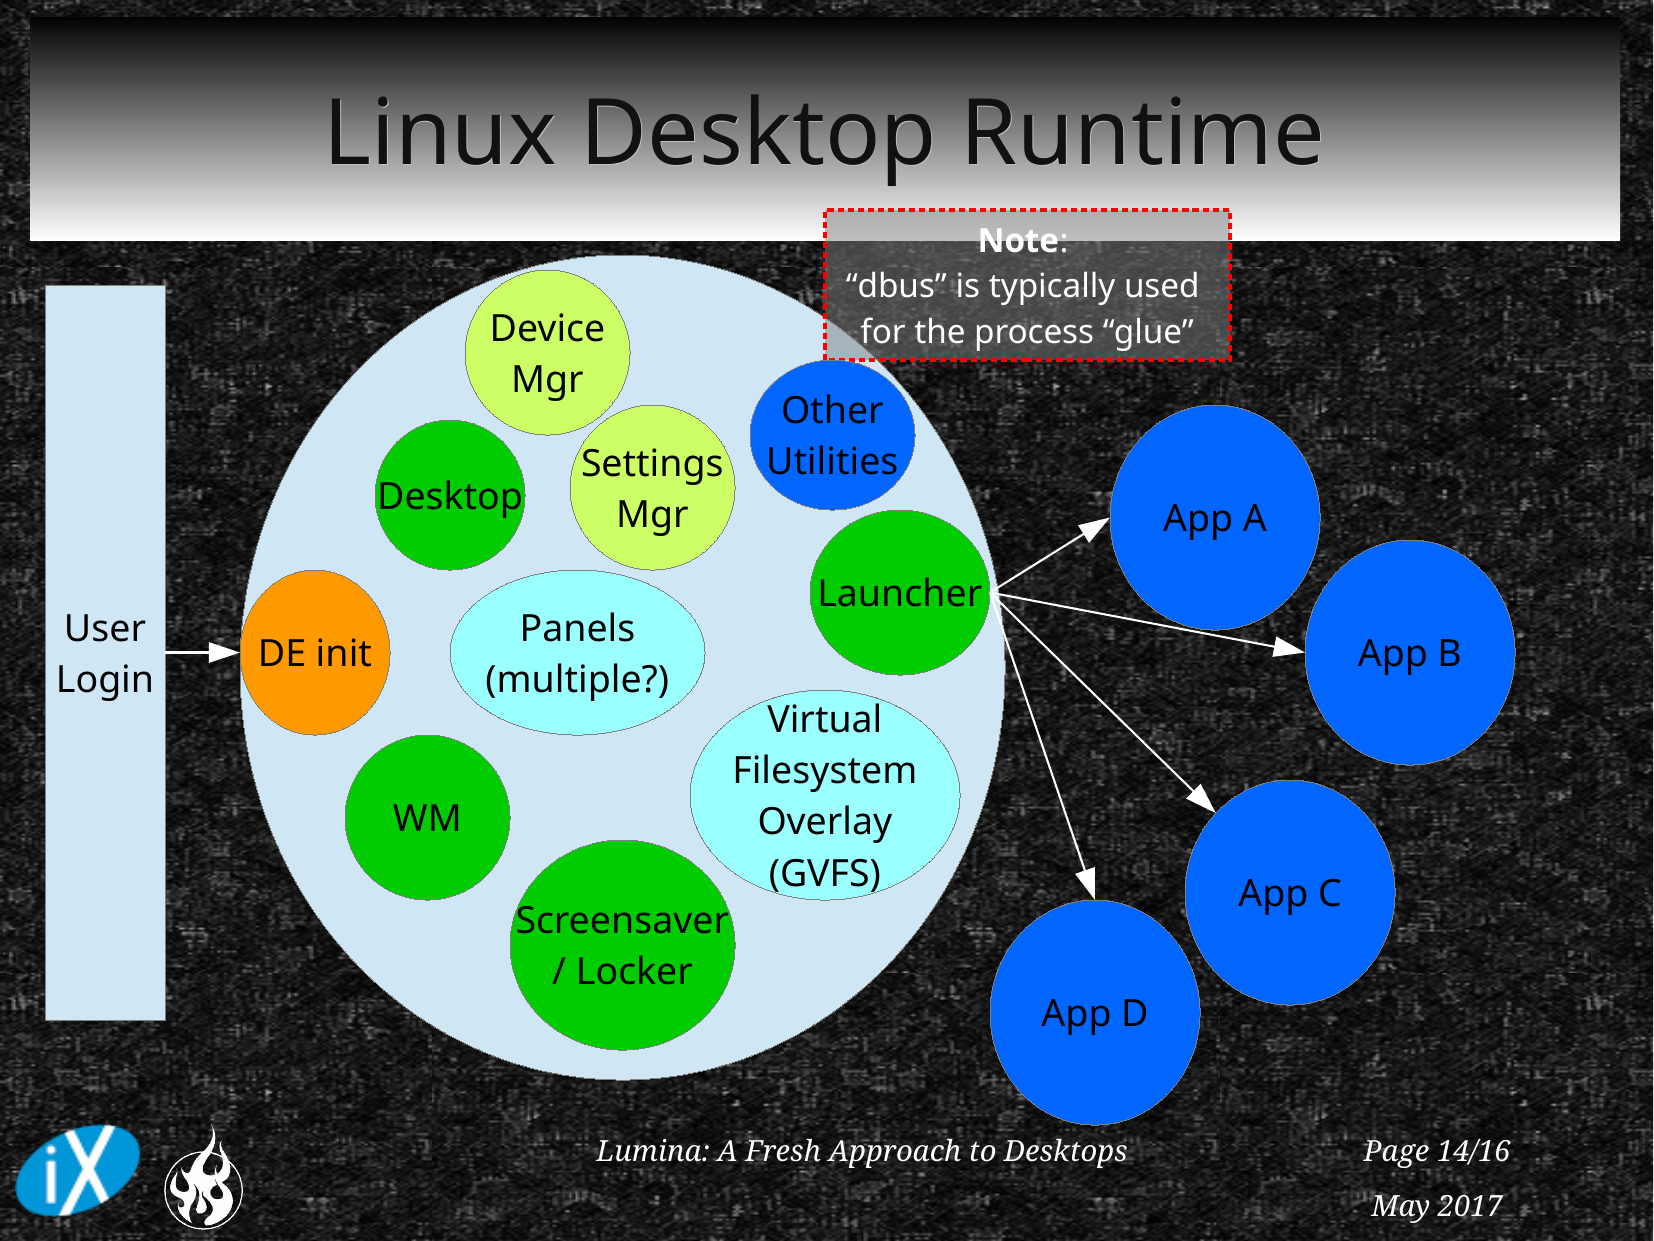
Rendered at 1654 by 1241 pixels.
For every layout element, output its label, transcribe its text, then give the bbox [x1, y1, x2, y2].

text_box App B [1305, 540, 1516, 766]
text_box Settings Mgr [570, 405, 736, 571]
title Linux Desktop Runtime [30, 17, 1621, 241]
text_box App D [990, 900, 1201, 1126]
text_box [994, 599, 1004, 627]
text_box App C [1185, 780, 1396, 1006]
text_box DE init [240, 570, 391, 736]
text_box [240, 255, 1006, 1081]
text_box Launcher [810, 510, 990, 676]
text_box App A [1110, 405, 1321, 631]
text_box Screensaver / Locker [510, 840, 736, 1051]
picture [0, 0, 1654, 1241]
text_box Other Utilities [750, 360, 916, 511]
text_box Desktop [375, 420, 526, 571]
text_box Panels (multiple?) [450, 570, 706, 736]
text_box Virtual Filesystem Overlay (GVFS) [690, 690, 961, 901]
text_box Note: “dbus” is typically used for the process “glue” [825, 210, 1231, 361]
text_box WM [345, 735, 511, 901]
text_box Device Mgr [465, 270, 631, 436]
text_box User Login [45, 285, 166, 1021]
